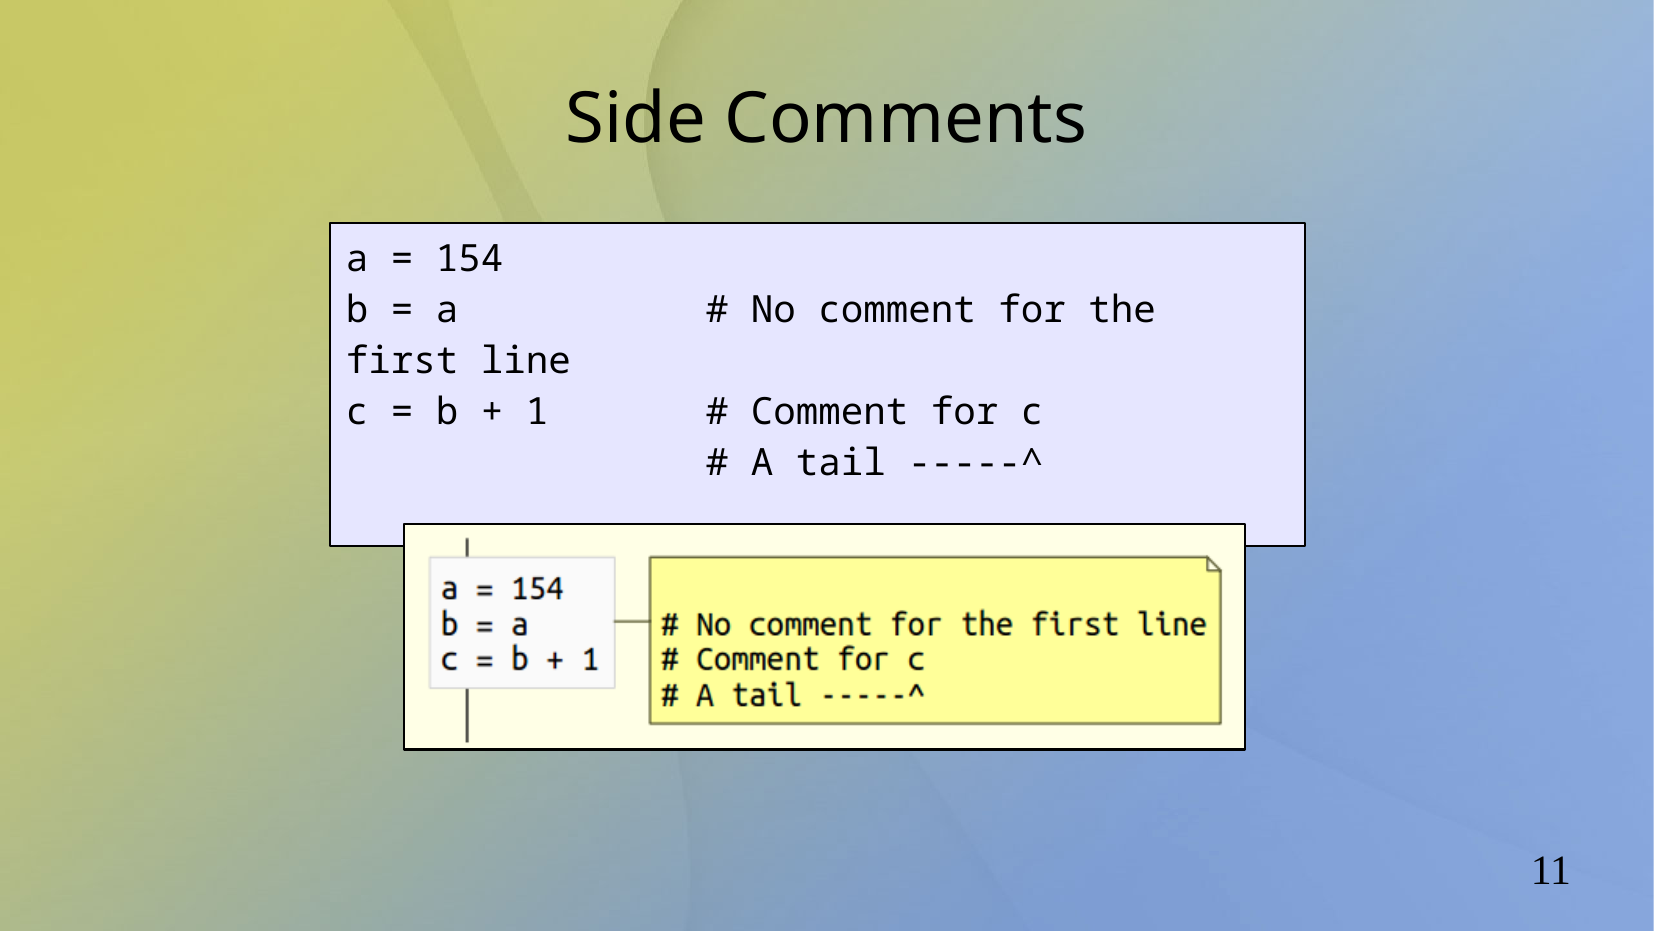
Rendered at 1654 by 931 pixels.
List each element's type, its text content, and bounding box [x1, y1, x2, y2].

picture [0, 0, 1654, 931]
title Side Comments [82, 37, 1571, 193]
text_box a = 154 b = a # No comment for the first line c = b + 1 # Comment for c # A tail -----^ [330, 223, 1306, 451]
